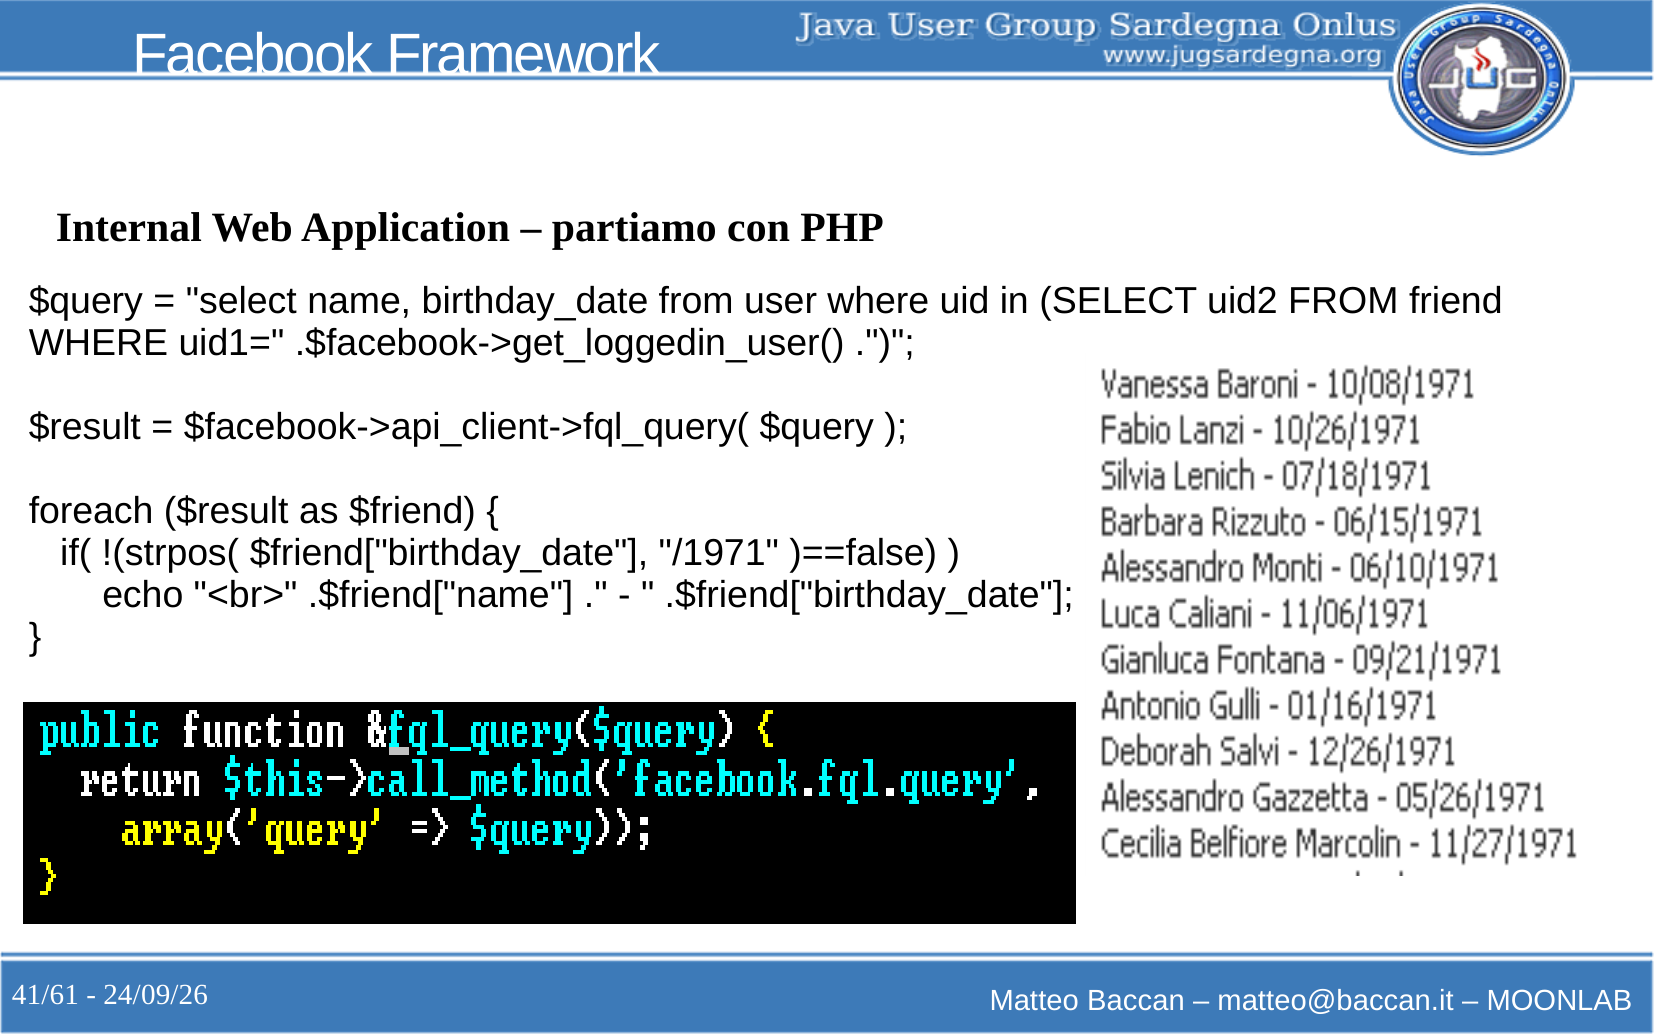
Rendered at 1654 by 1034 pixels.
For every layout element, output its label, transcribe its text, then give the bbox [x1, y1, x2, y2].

text_box Internal Web Application – partiamo con PHP [41, 173, 1269, 236]
title Facebook Framework [132, 5, 1609, 103]
picture [0, 0, 1654, 1034]
text_box $query = "select name, birthday_date from user where uid in (SELECT uid2 FROM friend WHERE uid1=" .$facebook->get_loggedin_user() .")"; $result = $facebook->api_client->fql_query( $query ); foreach ($result as $friend) { if( !(strpos( $friend["birthday_date"], "/1971" )==false) ) echo "<br>" .$friend["name"] ." - " .$friend["birthday_date"]; } [13, 272, 1611, 666]
